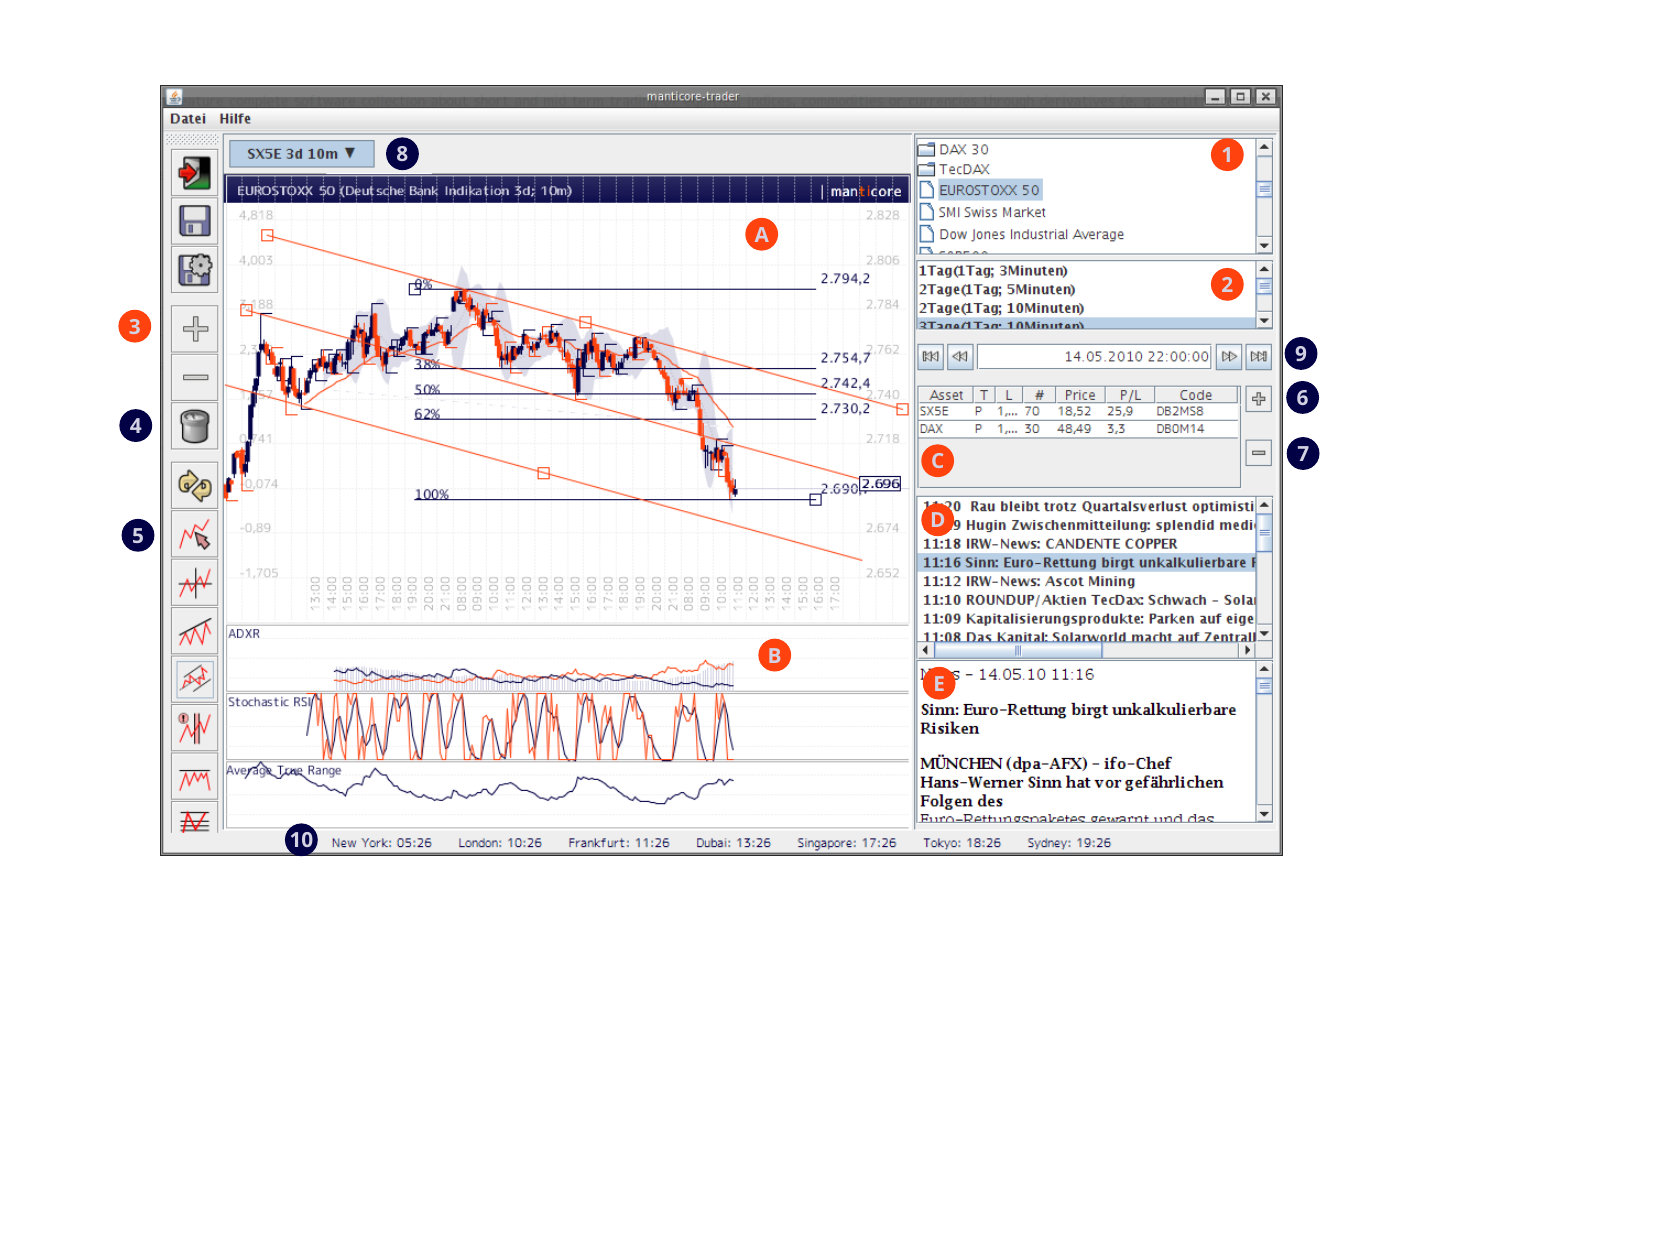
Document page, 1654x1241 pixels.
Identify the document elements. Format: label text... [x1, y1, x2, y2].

text_box 2 [1210, 267, 1244, 301]
text_box 8 [386, 137, 419, 171]
text_box 10 [284, 823, 318, 857]
text_box 7 [1286, 437, 1320, 470]
text_box 1 [1210, 138, 1244, 172]
text_box C [921, 444, 955, 478]
text_box 3 [118, 309, 152, 343]
text_box A [745, 217, 779, 251]
picture [160, 85, 1283, 856]
text_box 9 [1284, 337, 1318, 370]
text_box 6 [1286, 381, 1320, 414]
text_box D [921, 503, 955, 537]
text_box 5 [121, 518, 155, 552]
text_box E [922, 666, 956, 700]
text_box B [758, 638, 792, 672]
text_box 4 [119, 409, 153, 442]
